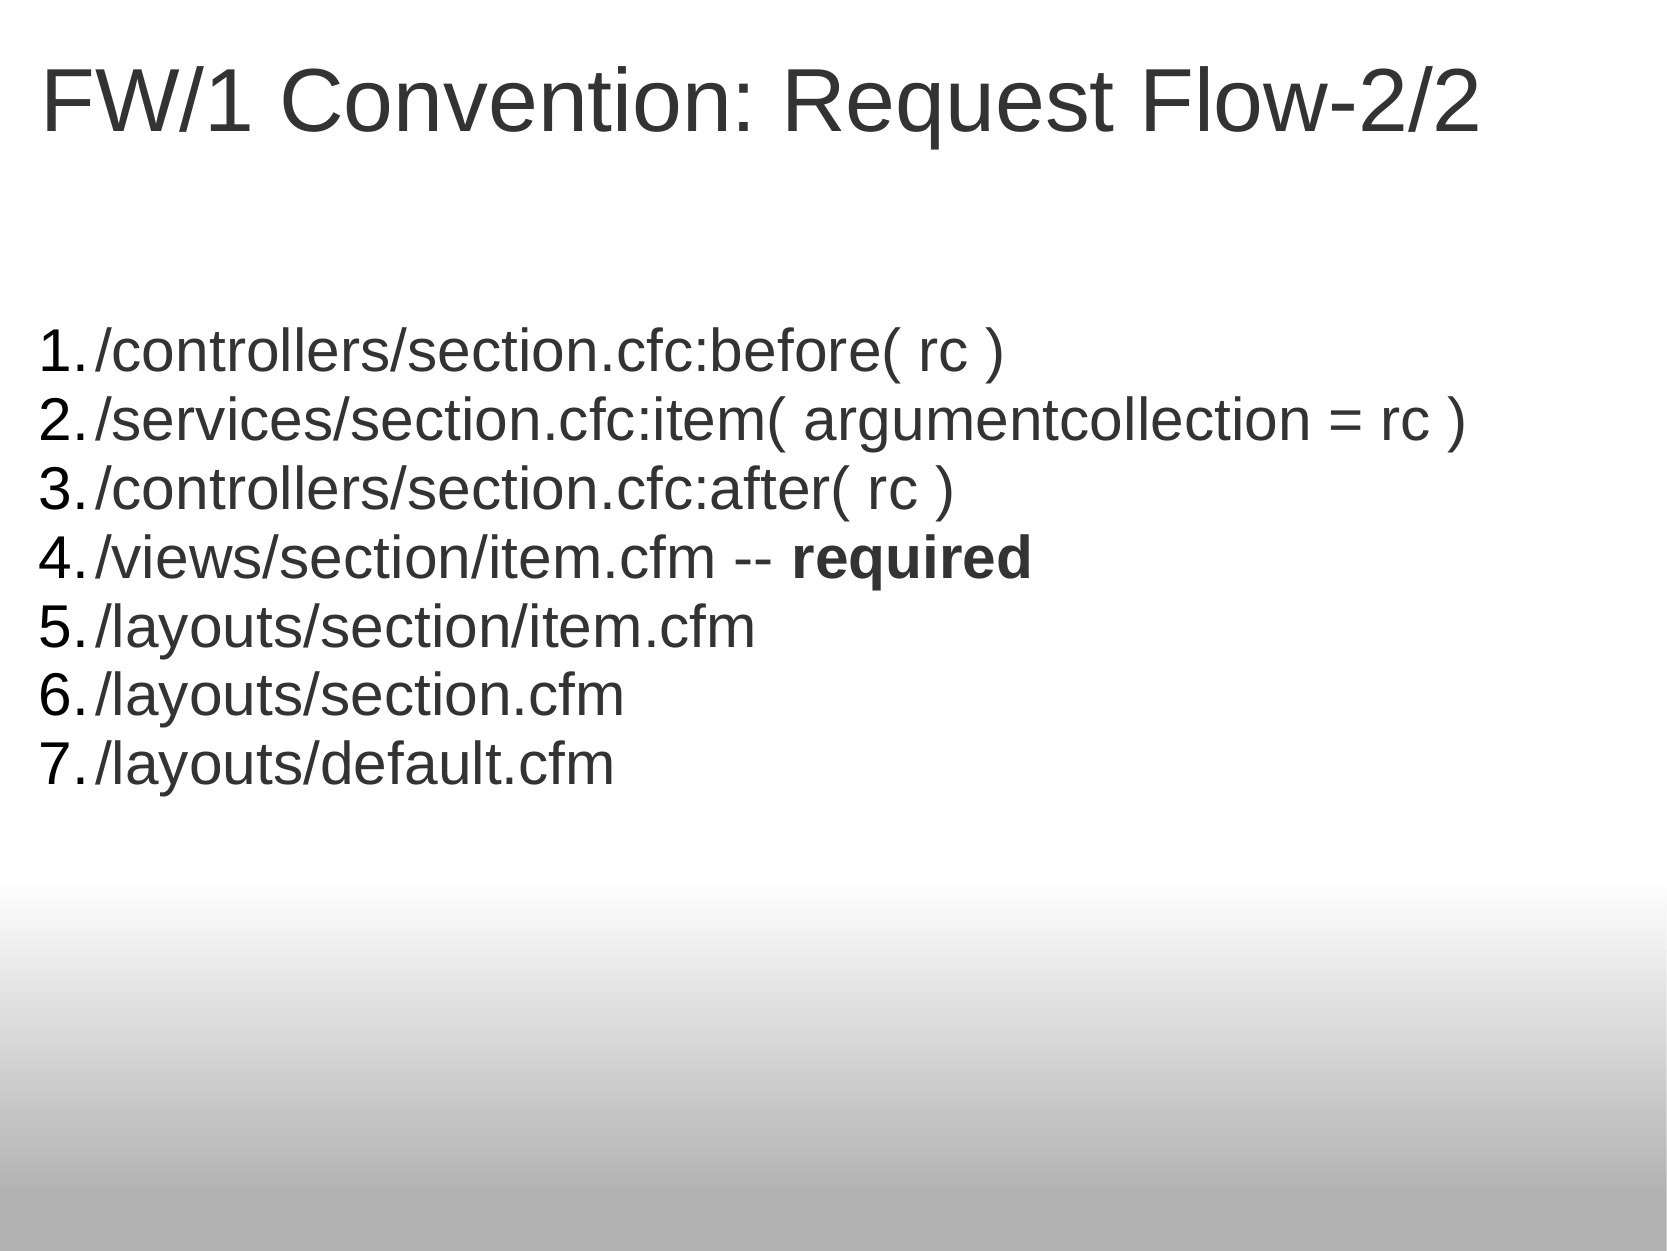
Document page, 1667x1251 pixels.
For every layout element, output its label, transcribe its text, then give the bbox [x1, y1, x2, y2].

title FW/1 Convention: Request Flow-2/2 [40, 50, 1627, 201]
list /controllers/section.cfc:before( rc ) /services/section.cfc:item( argumentcollection = rc ) /controllers/section.cfc:after( rc ) /views/section/item.cfm -- required /layouts/section/item.cfm /layouts/section.cfm /layouts/default.cfm [20, 316, 1611, 1182]
picture [0, 0, 1667, 1251]
